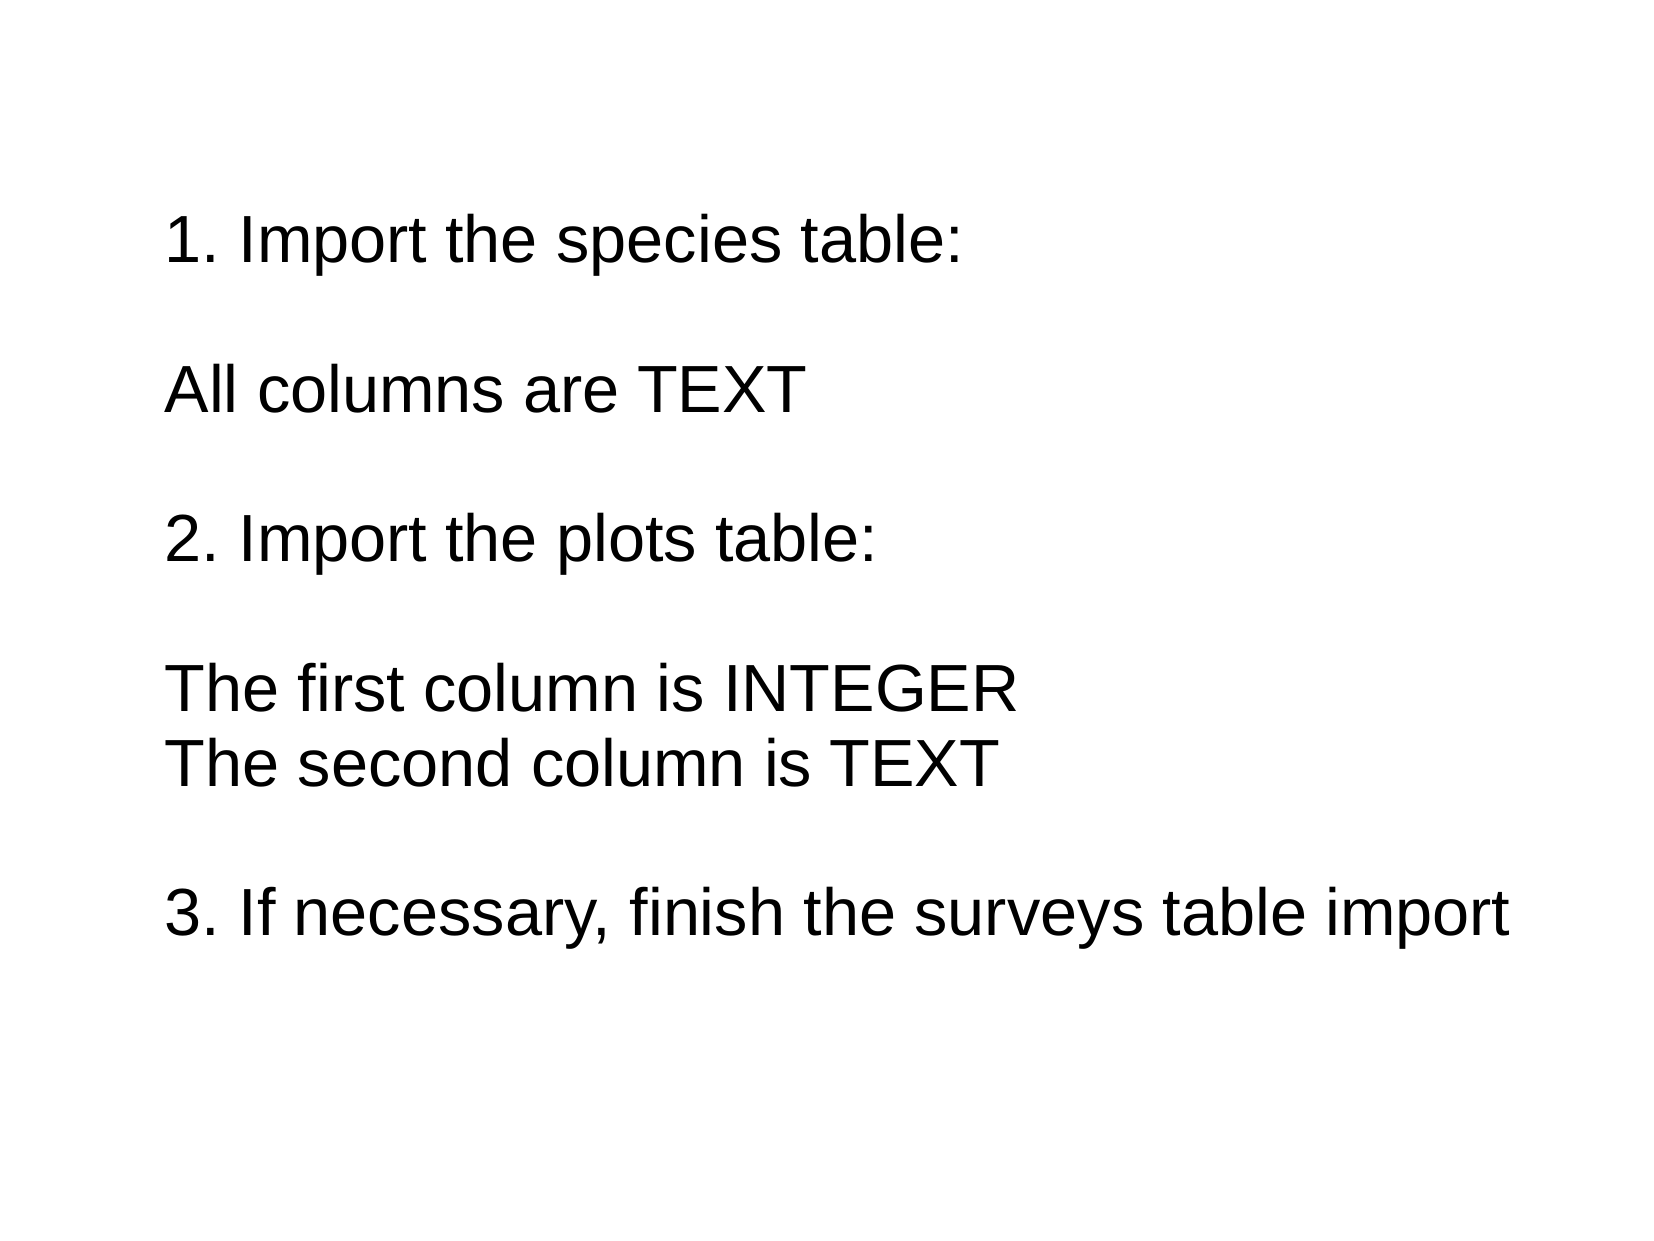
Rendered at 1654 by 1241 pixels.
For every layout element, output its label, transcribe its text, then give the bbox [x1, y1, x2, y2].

text_box 1. Import the species table: All columns are TEXT 2. Import the plots table: The first column is INTEGER The second column is TEXT 3. If necessary, finish the surveys table import [150, 195, 1561, 958]
